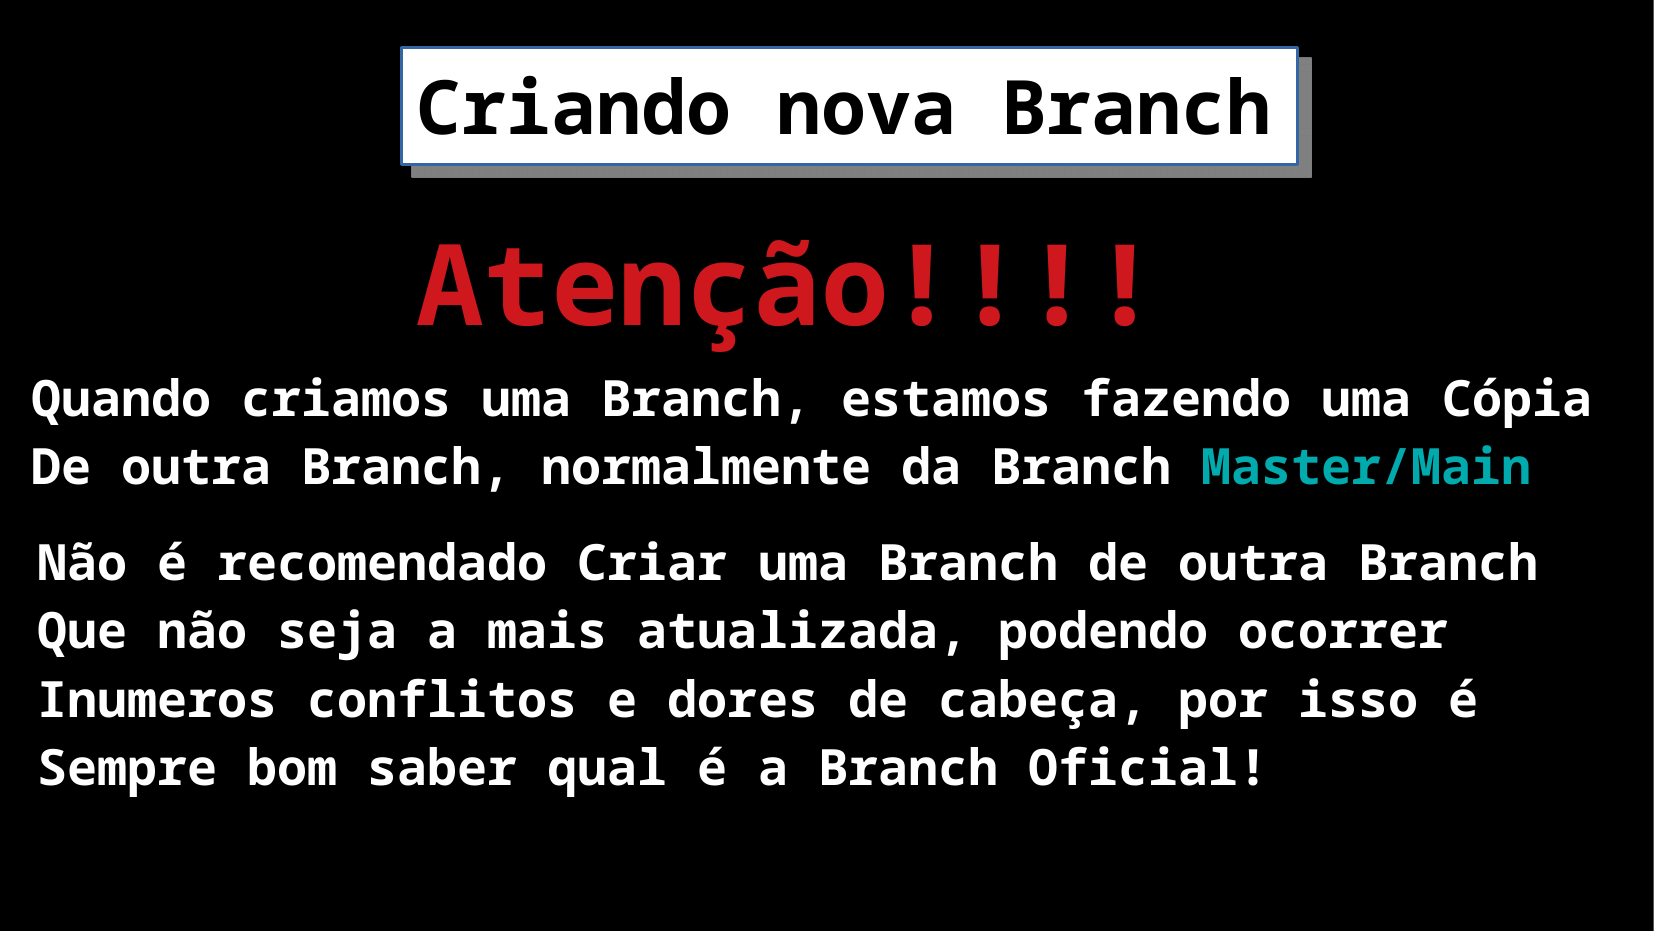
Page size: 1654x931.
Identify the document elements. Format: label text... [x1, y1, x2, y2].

picture [0, 0, 1654, 931]
text_box Atenção!!!! [401, 198, 1174, 355]
text_box Não é recomendado Criar uma Branch de outra Branch Que não seja a mais atualizada, podendo ocorrer Inumeros conflitos e dores de cabeça, por isso é Sempre bom saber qual é a Branch Oficial! [23, 519, 1583, 787]
text_box Criando nova Branch [401, 47, 1298, 157]
text_box Quando criamos uma Branch, estamos fazendo uma Cópia De outra Branch, normalmente da Branch Master/Main [16, 355, 1607, 497]
